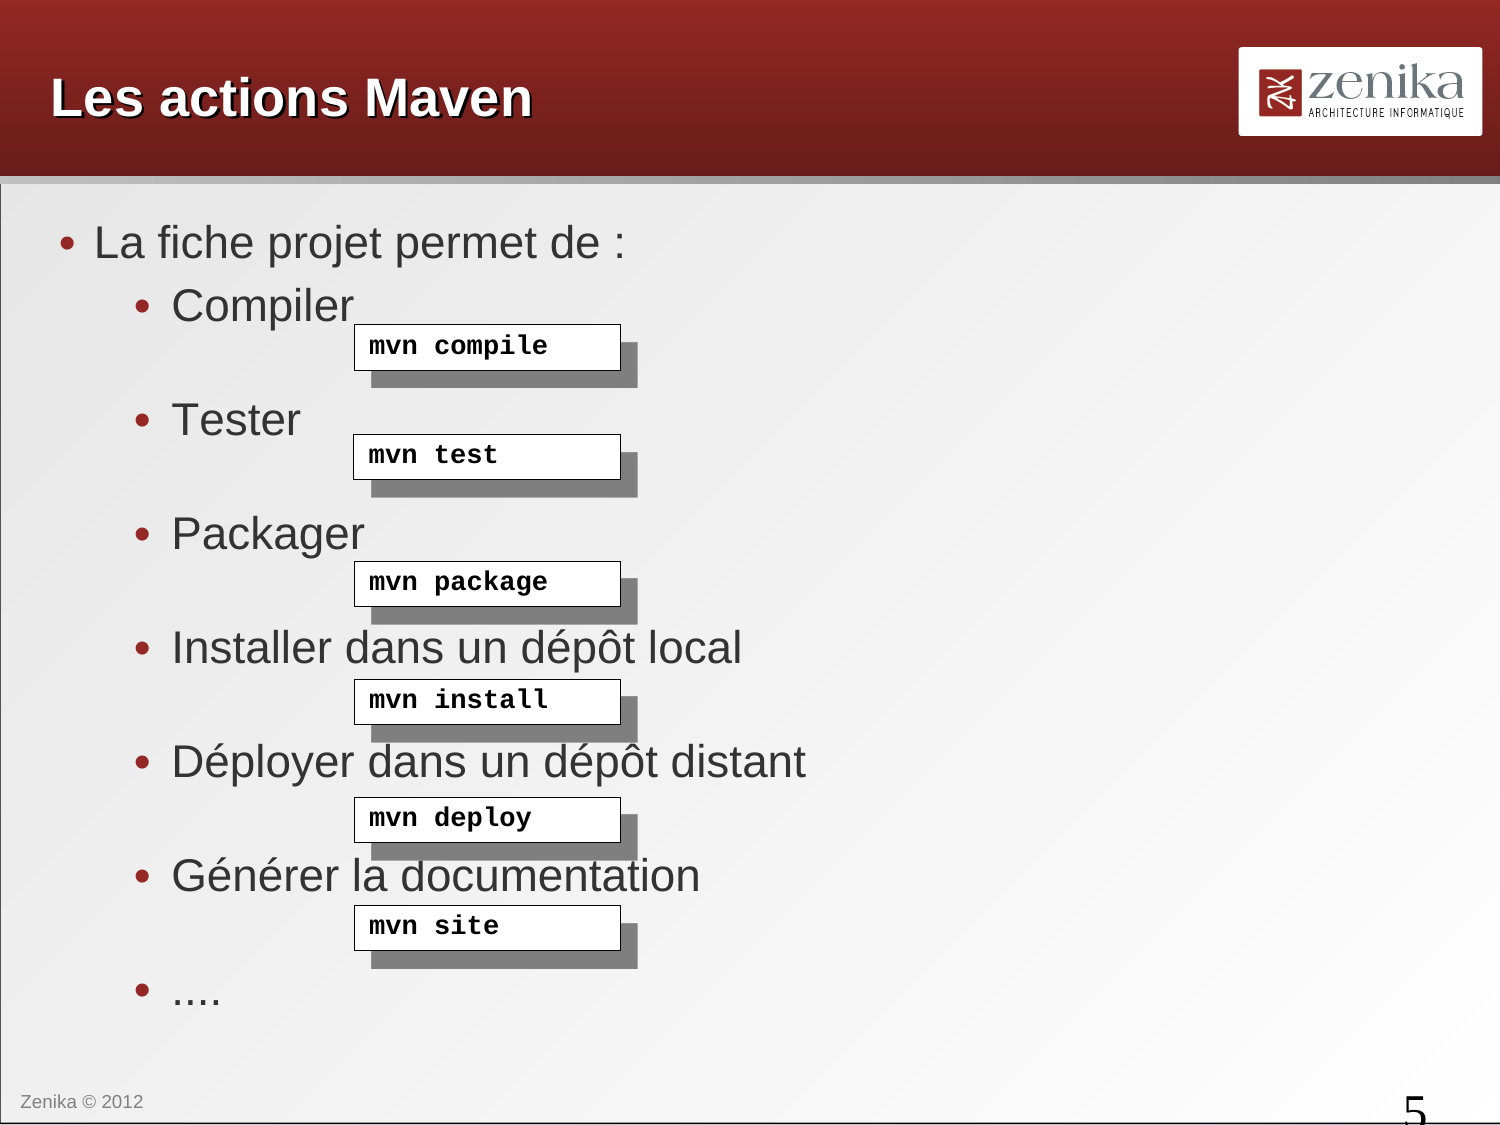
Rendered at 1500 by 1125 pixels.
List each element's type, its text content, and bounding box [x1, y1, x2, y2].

list La fiche projet permet de : Compiler Tester Packager Installer dans un dépôt local Déployer dans un dépôt distant Générer la documentation .... [59, 217, 1444, 1067]
text_box mvn test [353, 434, 621, 480]
text_box mvn compile [354, 324, 621, 371]
text_box mvn package [354, 561, 621, 607]
text_box mvn install [354, 679, 621, 725]
picture [1257, 58, 1464, 125]
title Les actions Maven [50, 15, 1206, 180]
text_box mvn deploy [354, 797, 621, 843]
text_box mvn site [354, 905, 621, 951]
